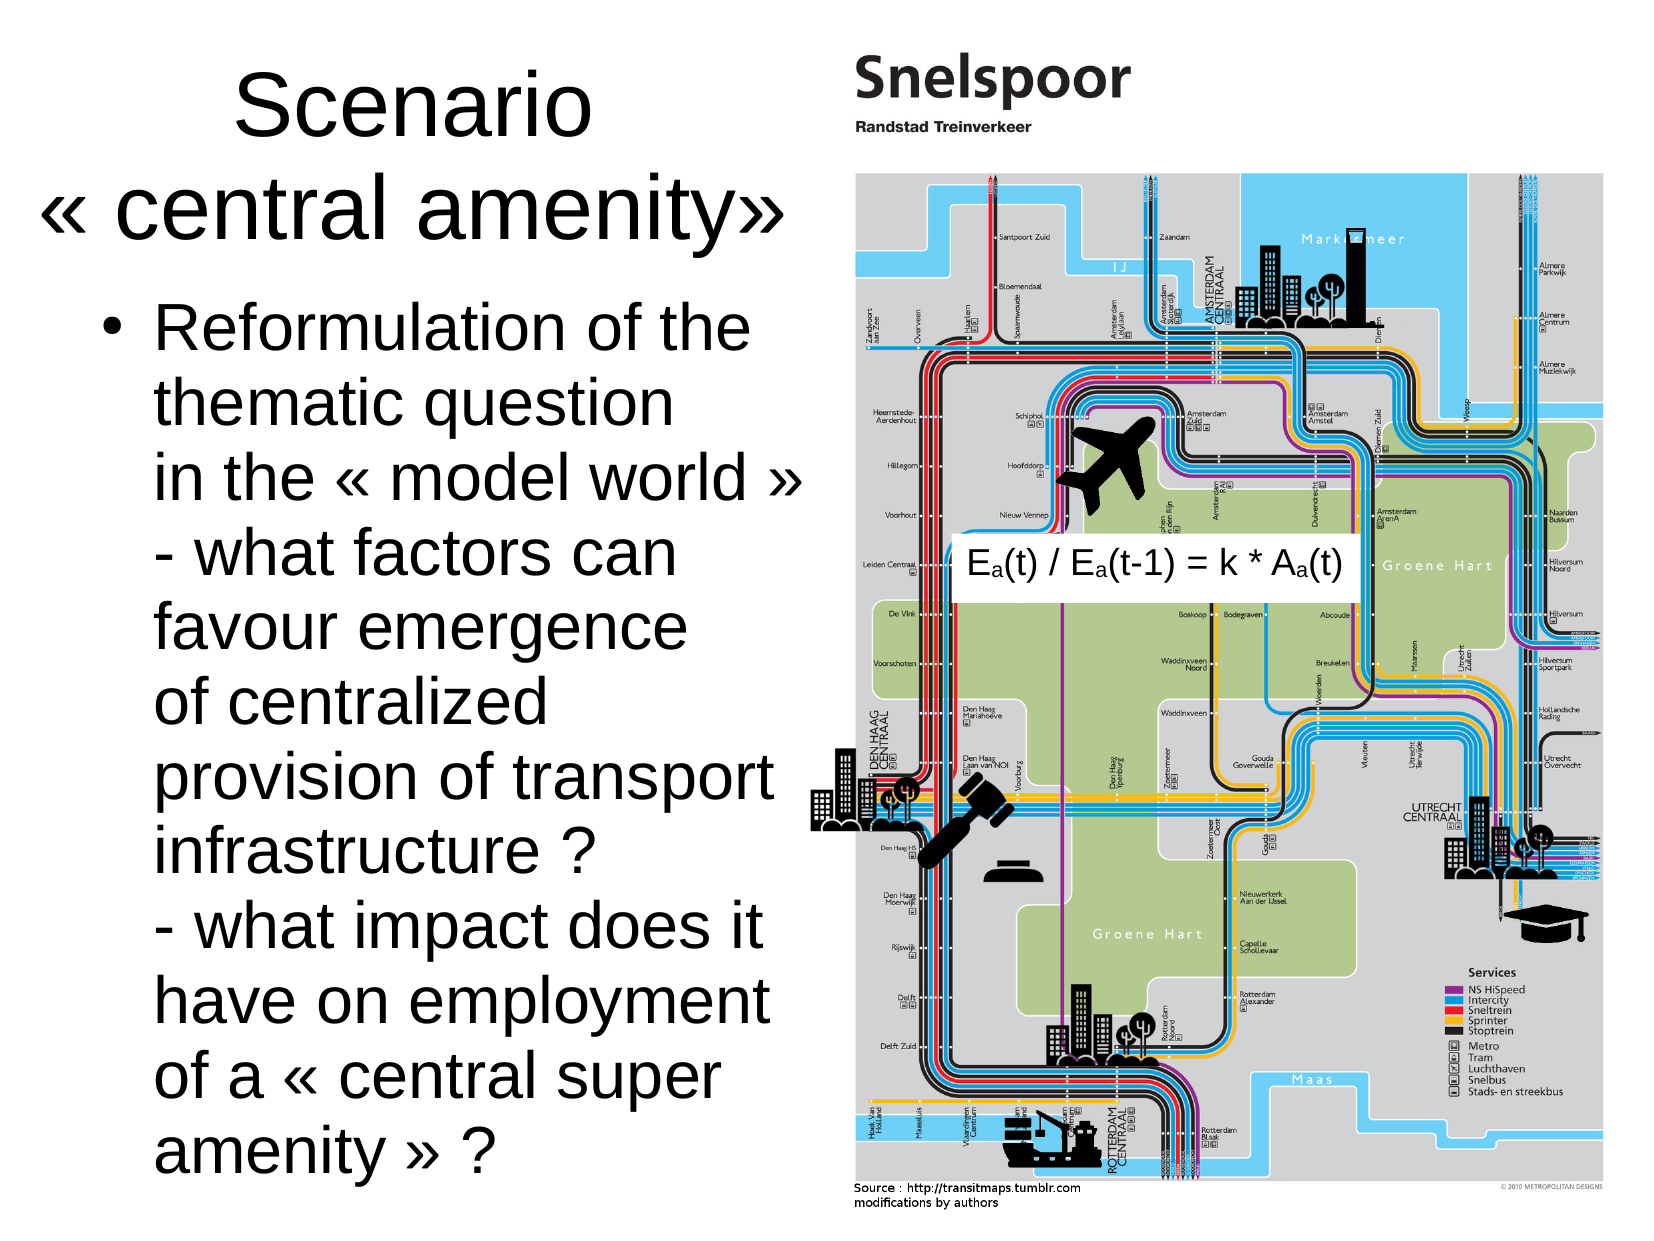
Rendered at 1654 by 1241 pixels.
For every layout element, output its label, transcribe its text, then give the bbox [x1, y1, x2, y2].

text_box Ea(t) / Ea(t-1) = k * Aa(t) [951, 533, 1361, 603]
title Scenario « central amenity» [23, 52, 803, 260]
list Reformulation of the thematic question in the « model world » : - what factors can favour emergence of centralized provision of transport infrastructure ? - what impact does it have on employment of a « central super amenity » ? [82, 290, 803, 1010]
picture [803, 0, 1654, 1241]
